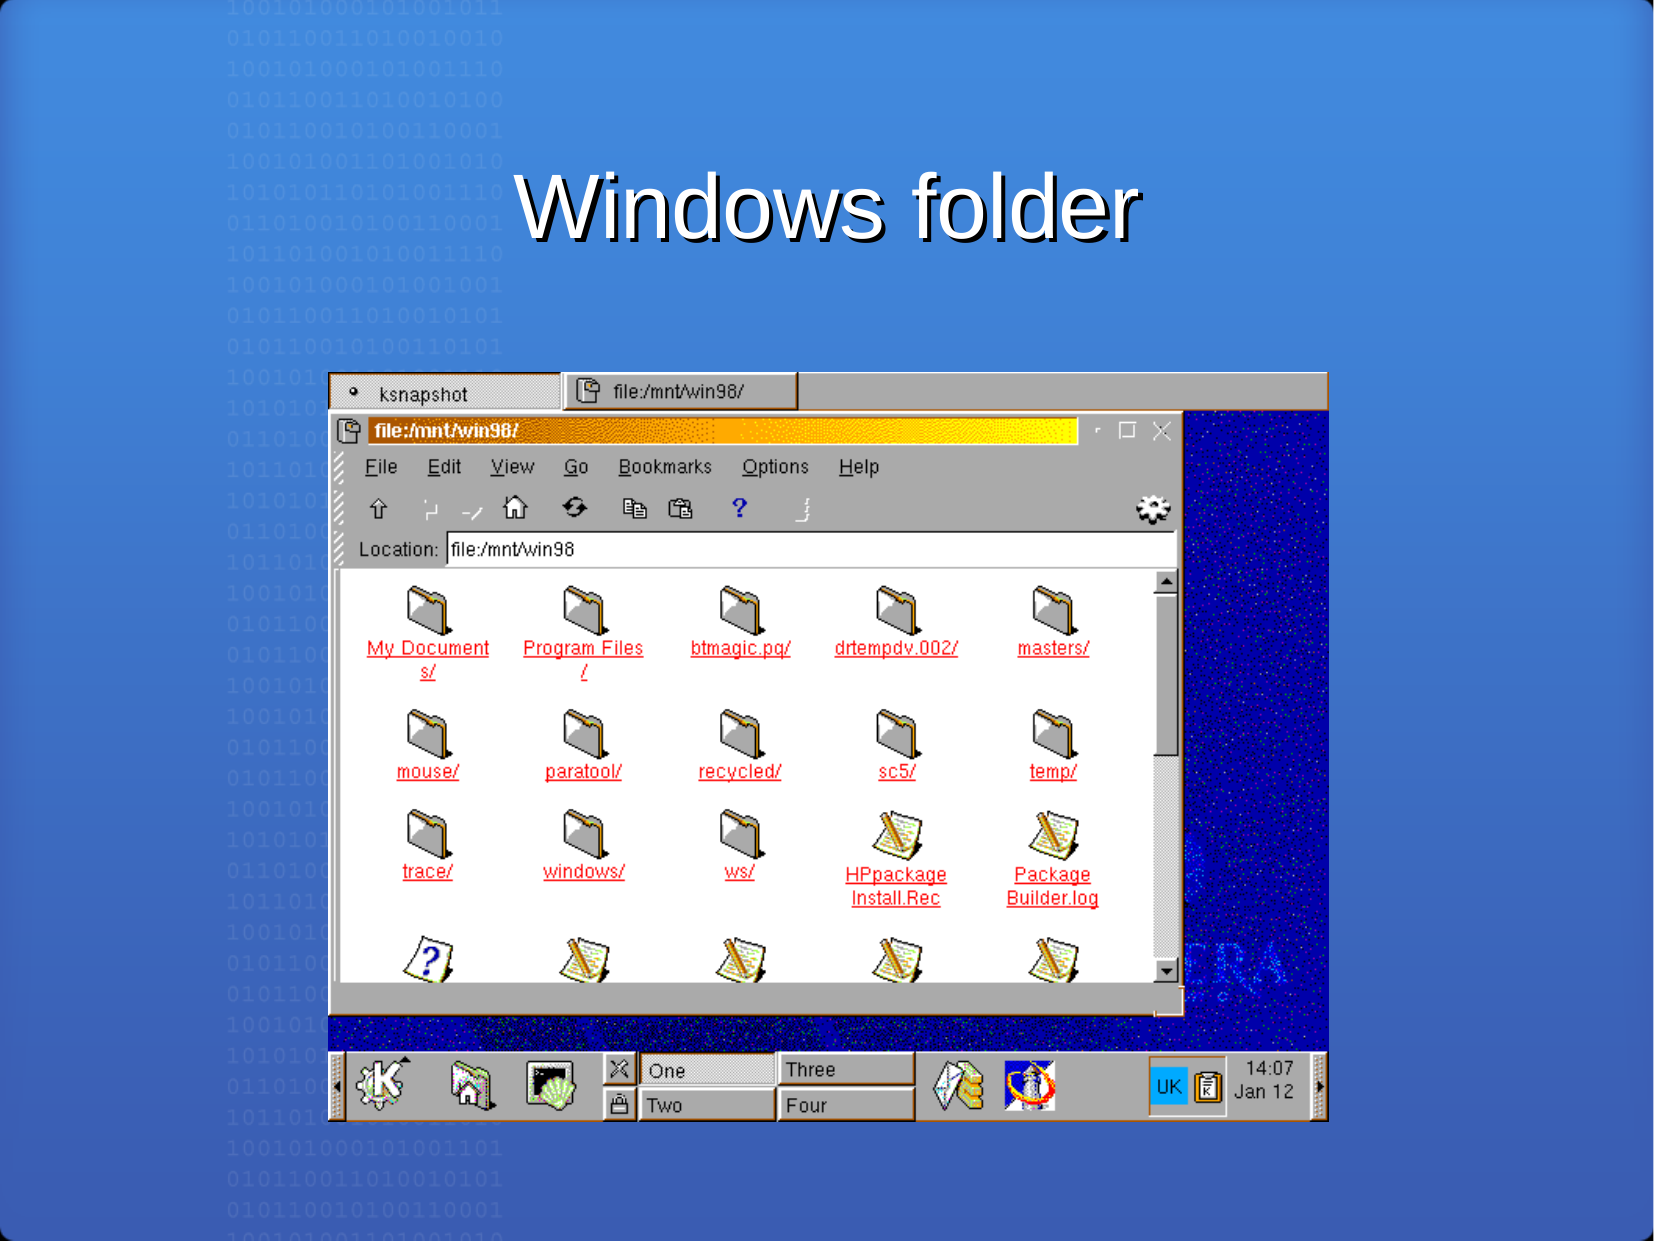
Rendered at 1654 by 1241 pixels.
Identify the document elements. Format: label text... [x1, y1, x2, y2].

title Windows folder [121, 110, 1534, 303]
picture [0, 0, 1654, 1241]
chart [121, 344, 1534, 1127]
